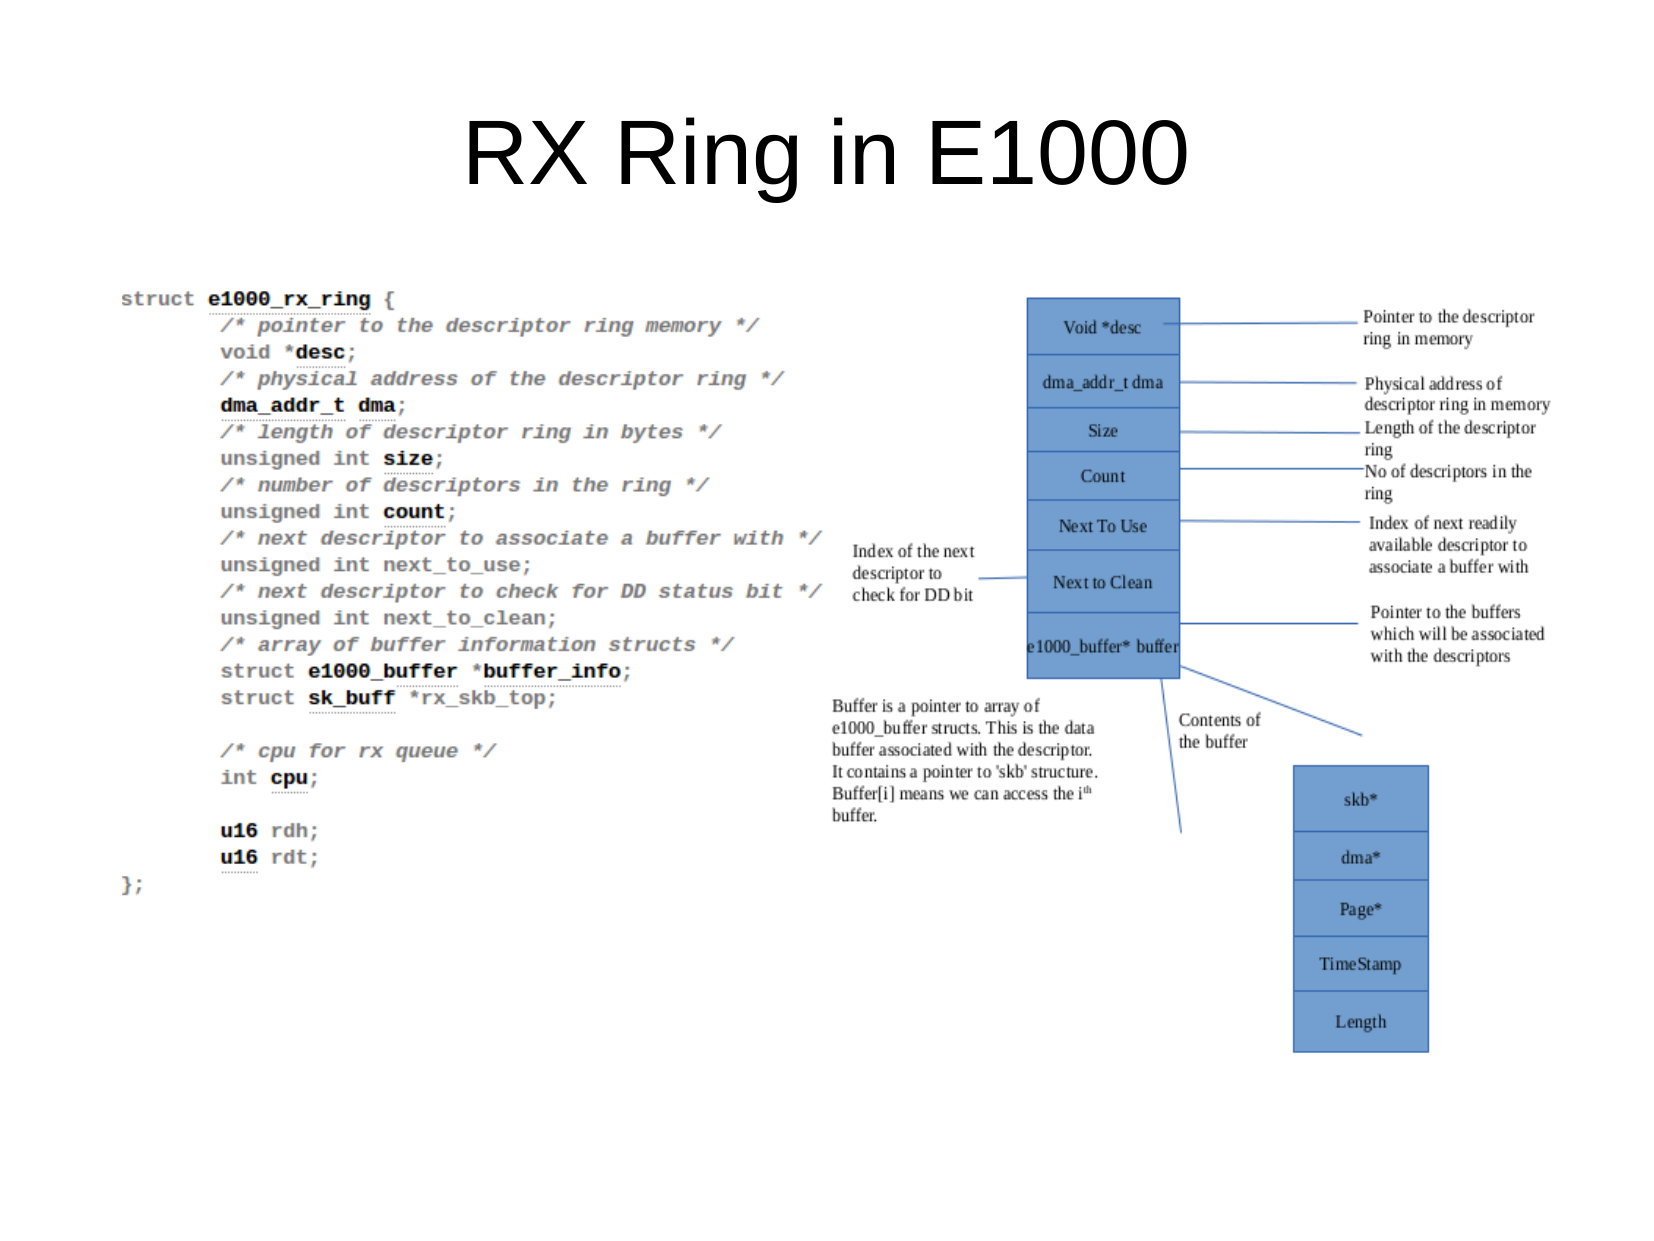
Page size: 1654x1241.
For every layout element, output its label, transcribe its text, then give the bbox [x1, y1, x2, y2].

title RX Ring in E1000 [82, 49, 1571, 257]
picture [122, 290, 1561, 1064]
